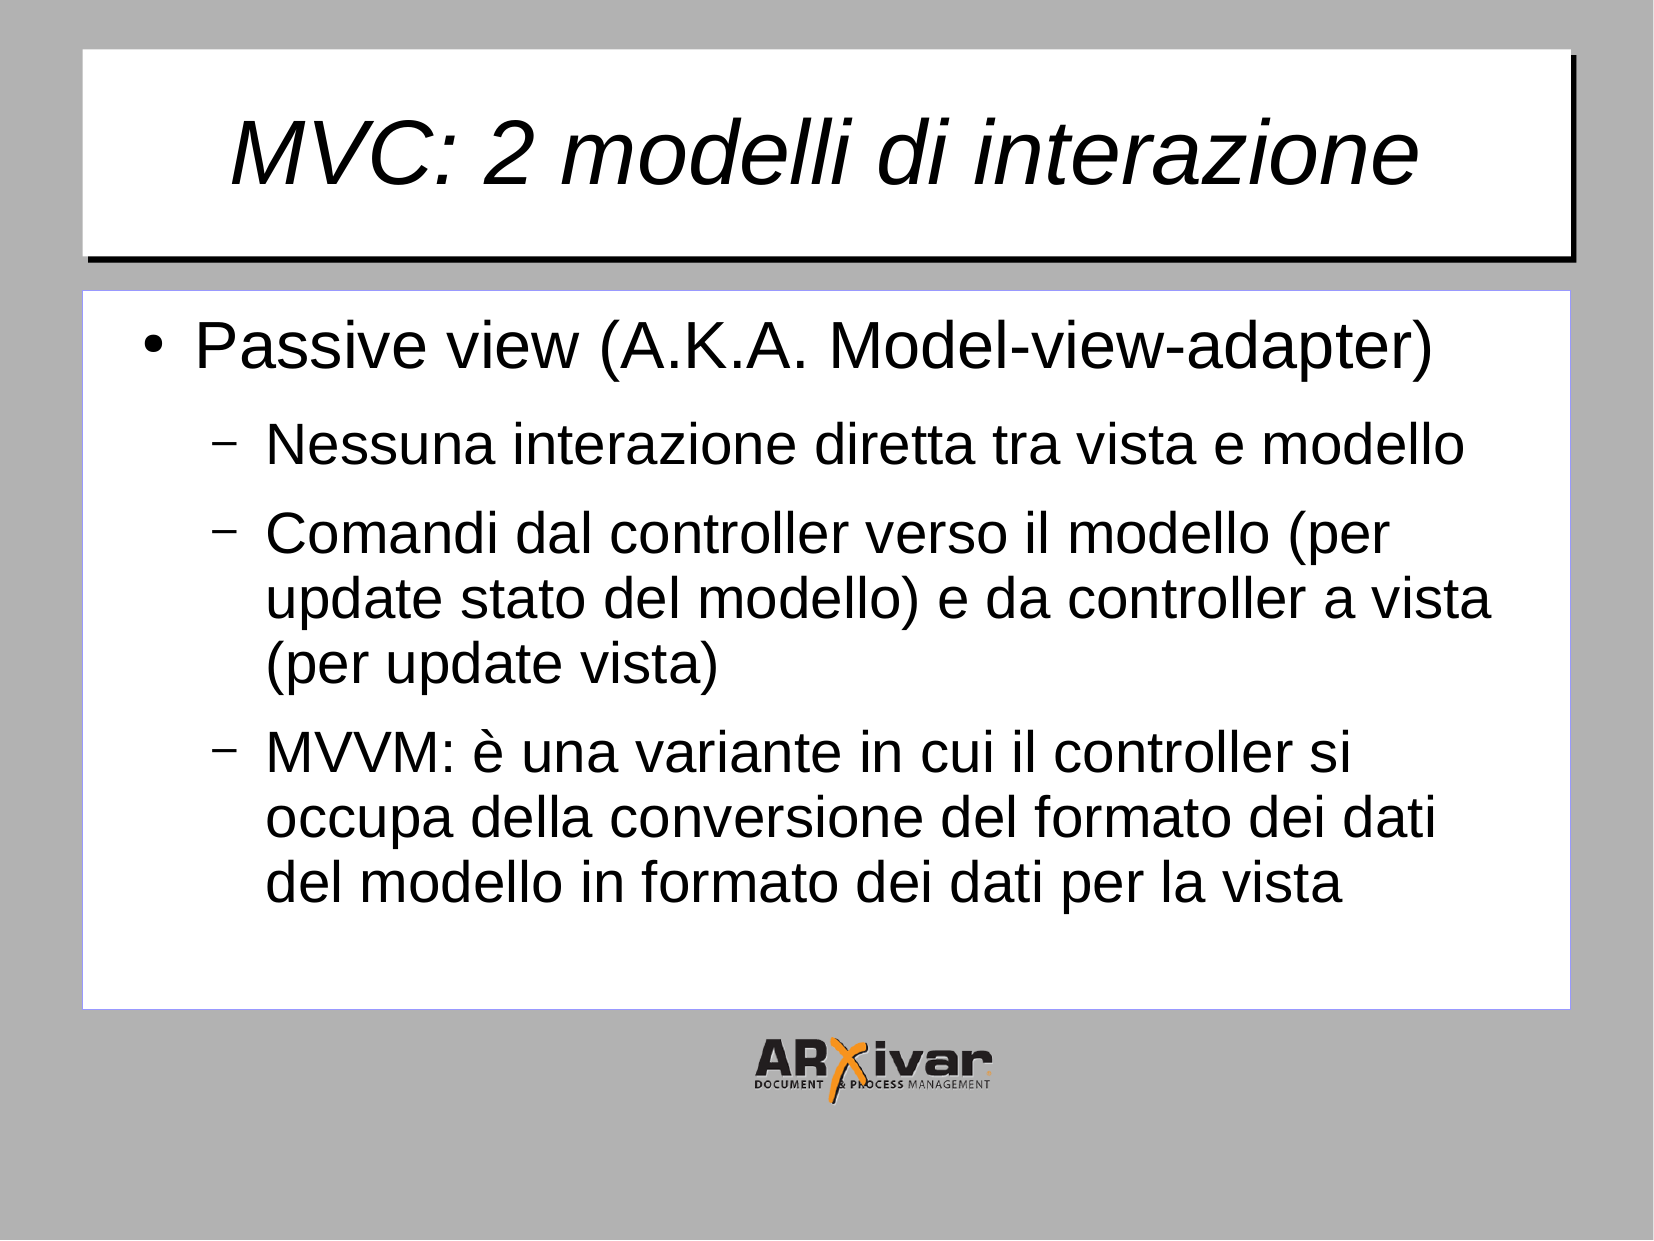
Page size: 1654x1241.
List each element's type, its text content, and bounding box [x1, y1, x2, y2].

picture [755, 1031, 993, 1111]
title MVC: 2 modelli di interazione [82, 49, 1571, 257]
list Passive view (A.K.A. Model-view-adapter) Nessuna interazione diretta tra vista e modello Comandi dal controller verso il modello (per update stato del modello) e da controller a vista (per update vista) MVVM: è una variante in cui il controller si occupa della conversione del formato dei dati del modello in formato dei dati per la vista [82, 290, 1571, 1010]
